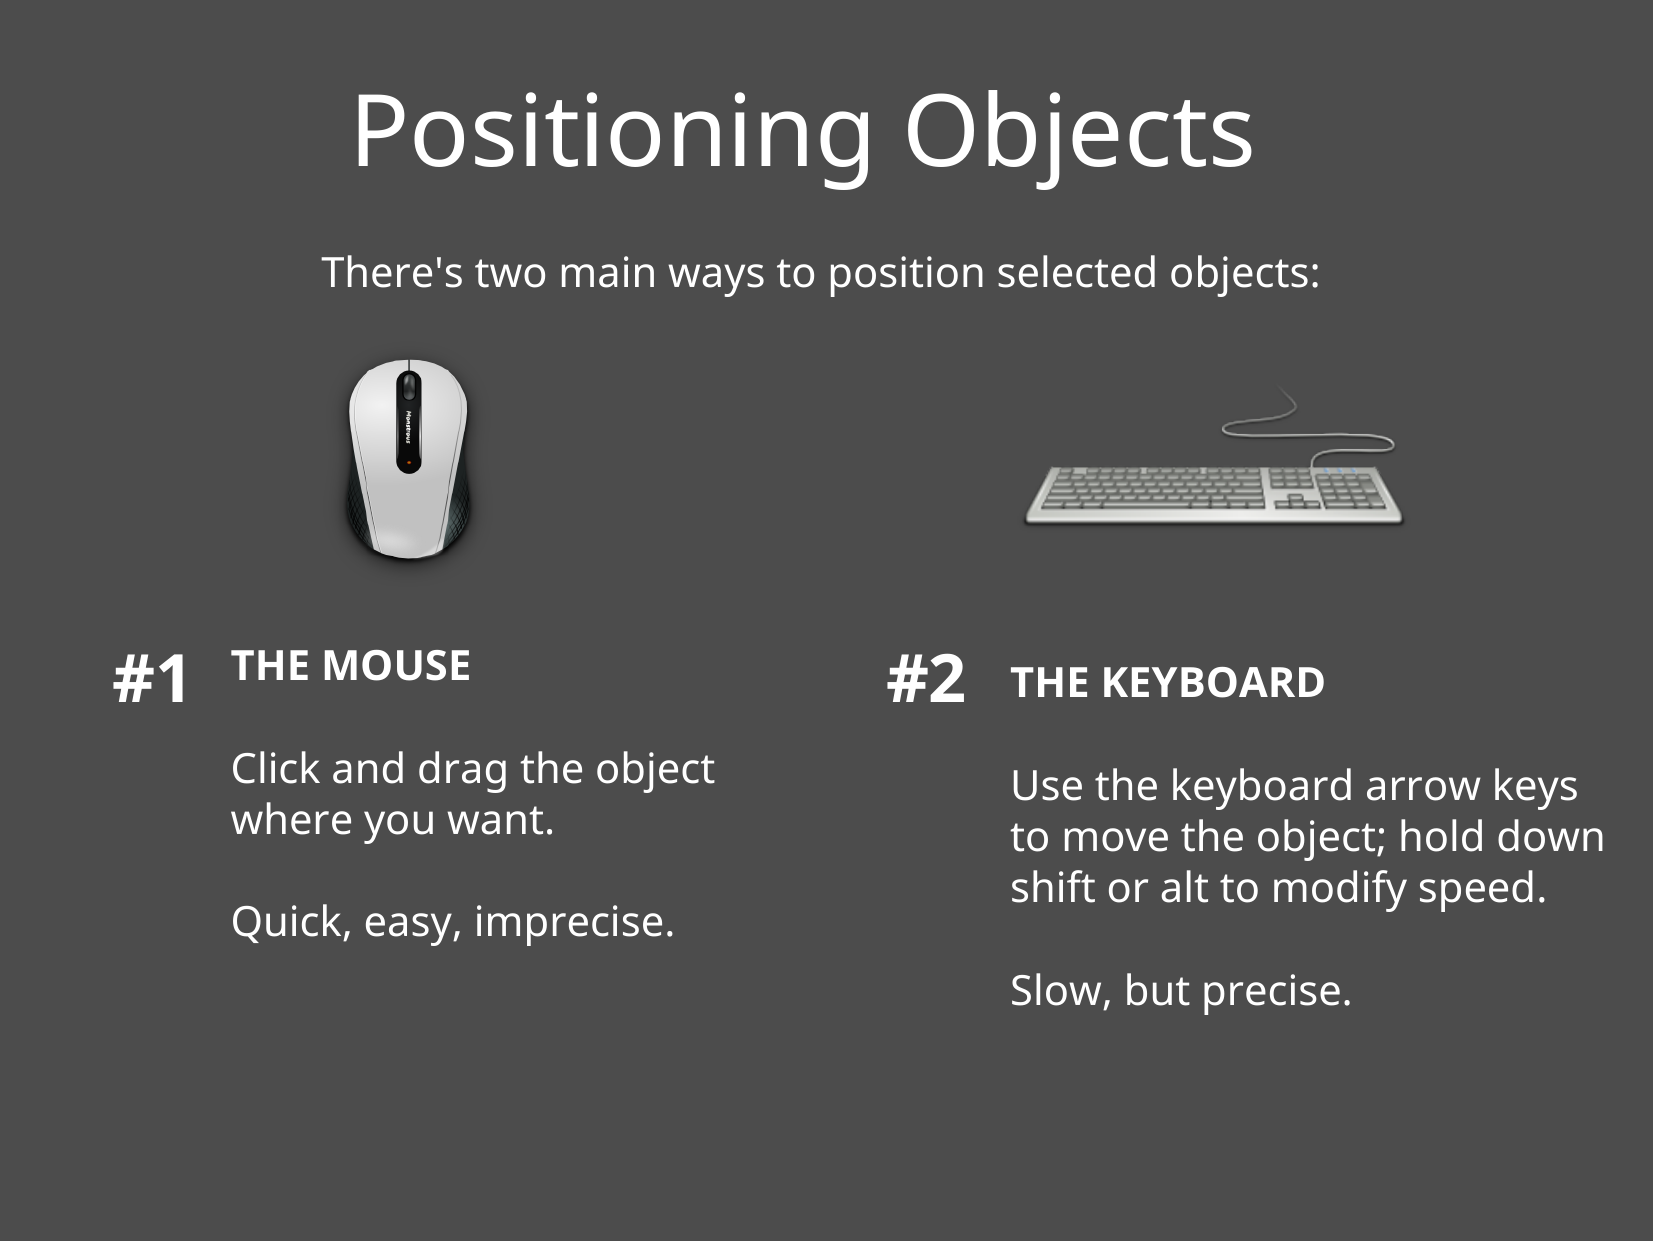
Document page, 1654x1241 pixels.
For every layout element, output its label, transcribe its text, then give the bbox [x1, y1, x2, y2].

title Positioning Objects [53, 6, 1554, 269]
title There's two main ways to position selected objects: [132, 226, 1521, 375]
title #2 [886, 629, 1035, 726]
title THE KEYBOARD Use the keyboard arrow keys to move the object; hold down shift or alt to modify speed. Slow, but precise. [1010, 578, 1611, 1094]
title THE MOUSE Click and drag the object where you want. Quick, easy, imprecise. [230, 605, 831, 981]
picture [998, 240, 1426, 668]
picture [284, 339, 531, 587]
title #1 [112, 629, 220, 726]
